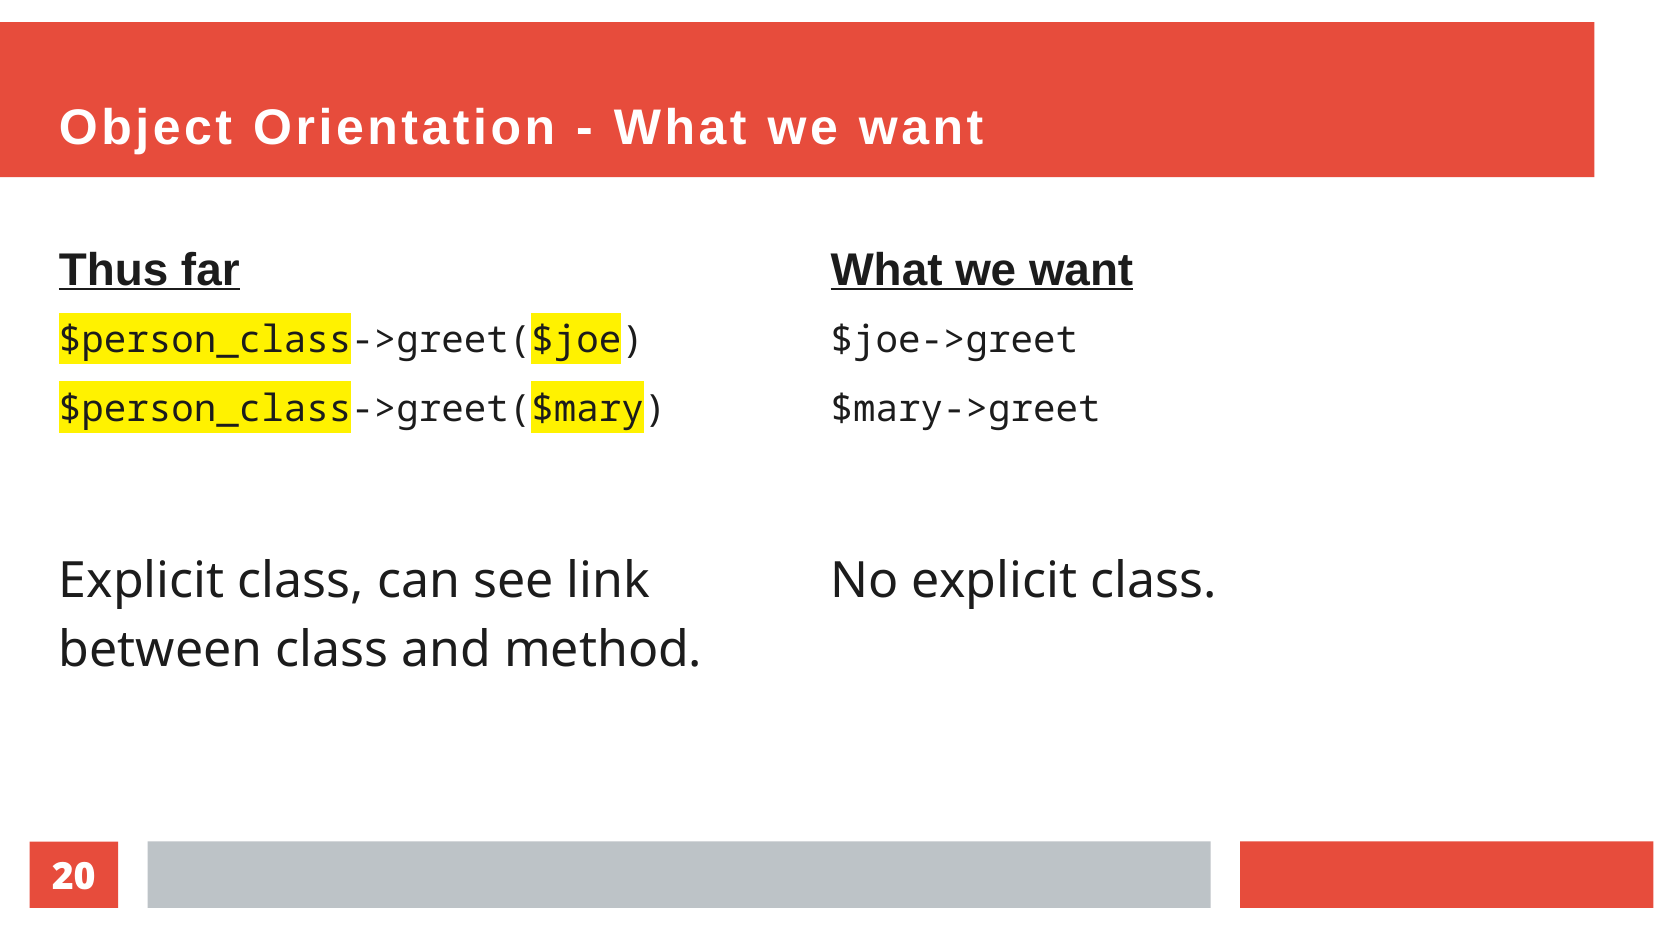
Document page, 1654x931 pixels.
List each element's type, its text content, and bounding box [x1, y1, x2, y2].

list Thus far $person_class->greet($joe) $person_class->greet($mary) [59, 243, 794, 519]
list What we want $joe->greet $mary->greet [830, 243, 1566, 519]
title Object Orientation - What we want [59, 44, 1595, 156]
list No explicit class. [830, 544, 1566, 819]
list Explicit class, can see link between class and method. [59, 544, 794, 819]
